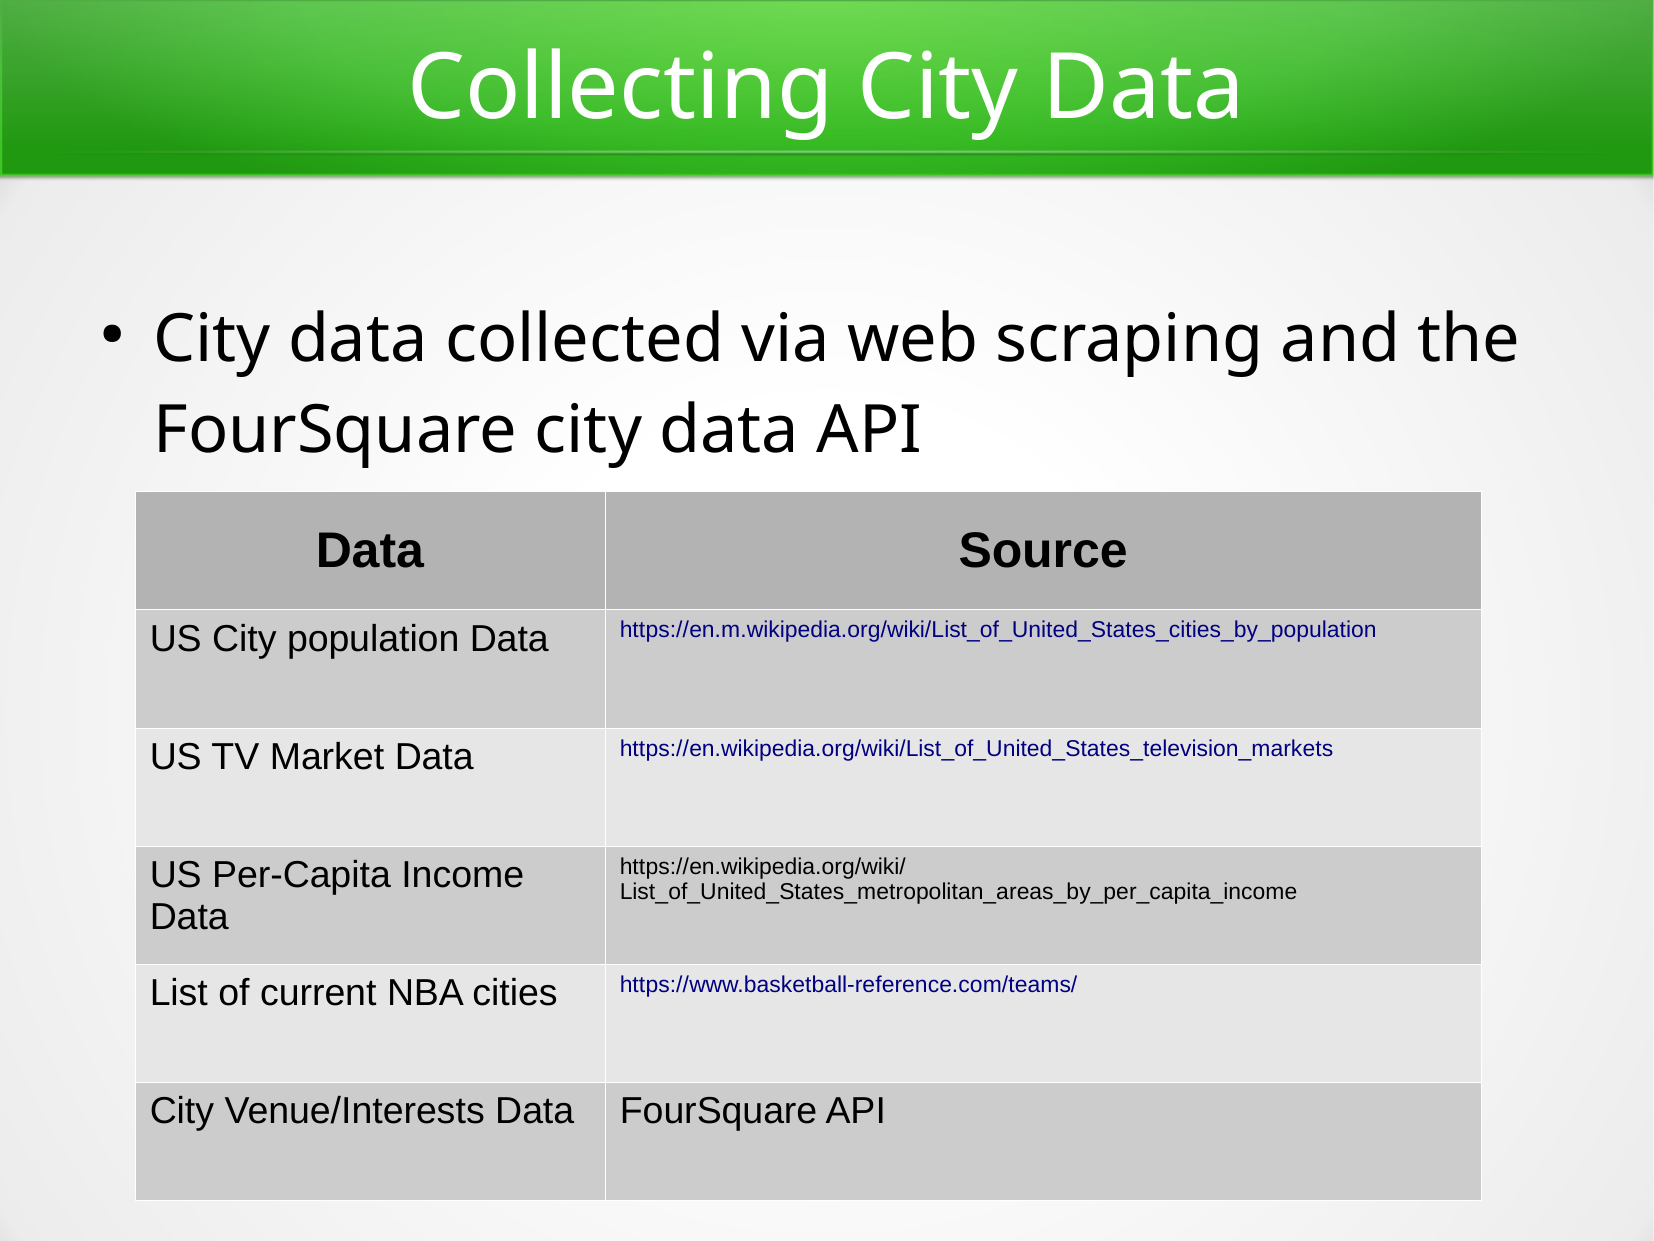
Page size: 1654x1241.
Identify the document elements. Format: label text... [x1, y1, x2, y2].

list City data collected via web scraping and the FourSquare city data API [82, 290, 1571, 1010]
table_cell City Venue/Interests Data [136, 1083, 605, 1200]
table_header Data [136, 492, 605, 609]
table_cell US City population Data [136, 610, 605, 728]
title Collecting City Data [82, 11, 1571, 154]
table_cell US TV Market Data [136, 729, 605, 846]
table_cell FourSquare API [606, 1083, 1481, 1200]
table_header Source [606, 492, 1481, 609]
table_cell List of current NBA cities [136, 965, 605, 1082]
table_cell https://en.m.wikipedia.org/wiki/List_of_United_States_cities_by_population [606, 610, 1481, 728]
table_cell https://en.wikipedia.org/wiki/List_of_United_States_television_markets [606, 729, 1481, 846]
picture [0, 0, 1654, 1241]
table_cell https://en.wikipedia.org/wiki/List_of_United_States_metropolitan_areas_by_per_capita_income [606, 847, 1481, 964]
table_cell US Per-Capita Income Data [136, 847, 605, 964]
table_cell https://www.basketball-reference.com/teams/ [606, 965, 1481, 1082]
